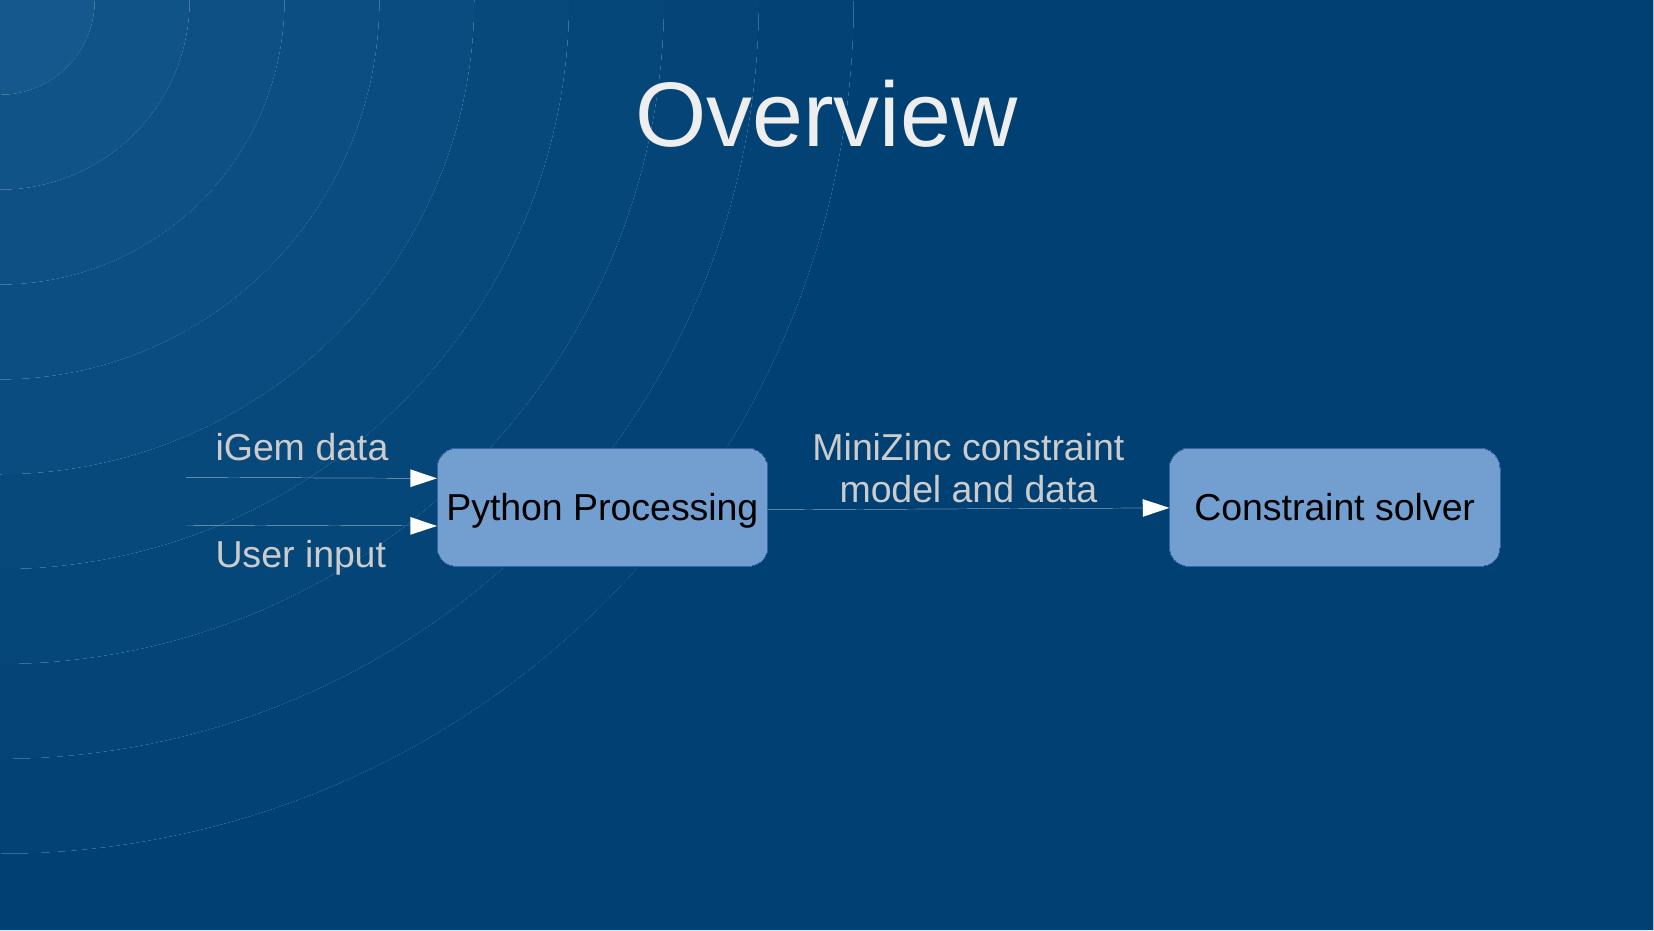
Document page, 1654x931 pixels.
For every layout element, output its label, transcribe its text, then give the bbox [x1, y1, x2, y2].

text_box MiniZinc constraint model and data [791, 419, 1146, 532]
text_box User input [200, 525, 414, 583]
title Overview [82, 37, 1571, 193]
text_box Python Processing [437, 448, 768, 567]
text_box Constraint solver [1169, 448, 1501, 567]
text_box iGem data [200, 419, 414, 477]
